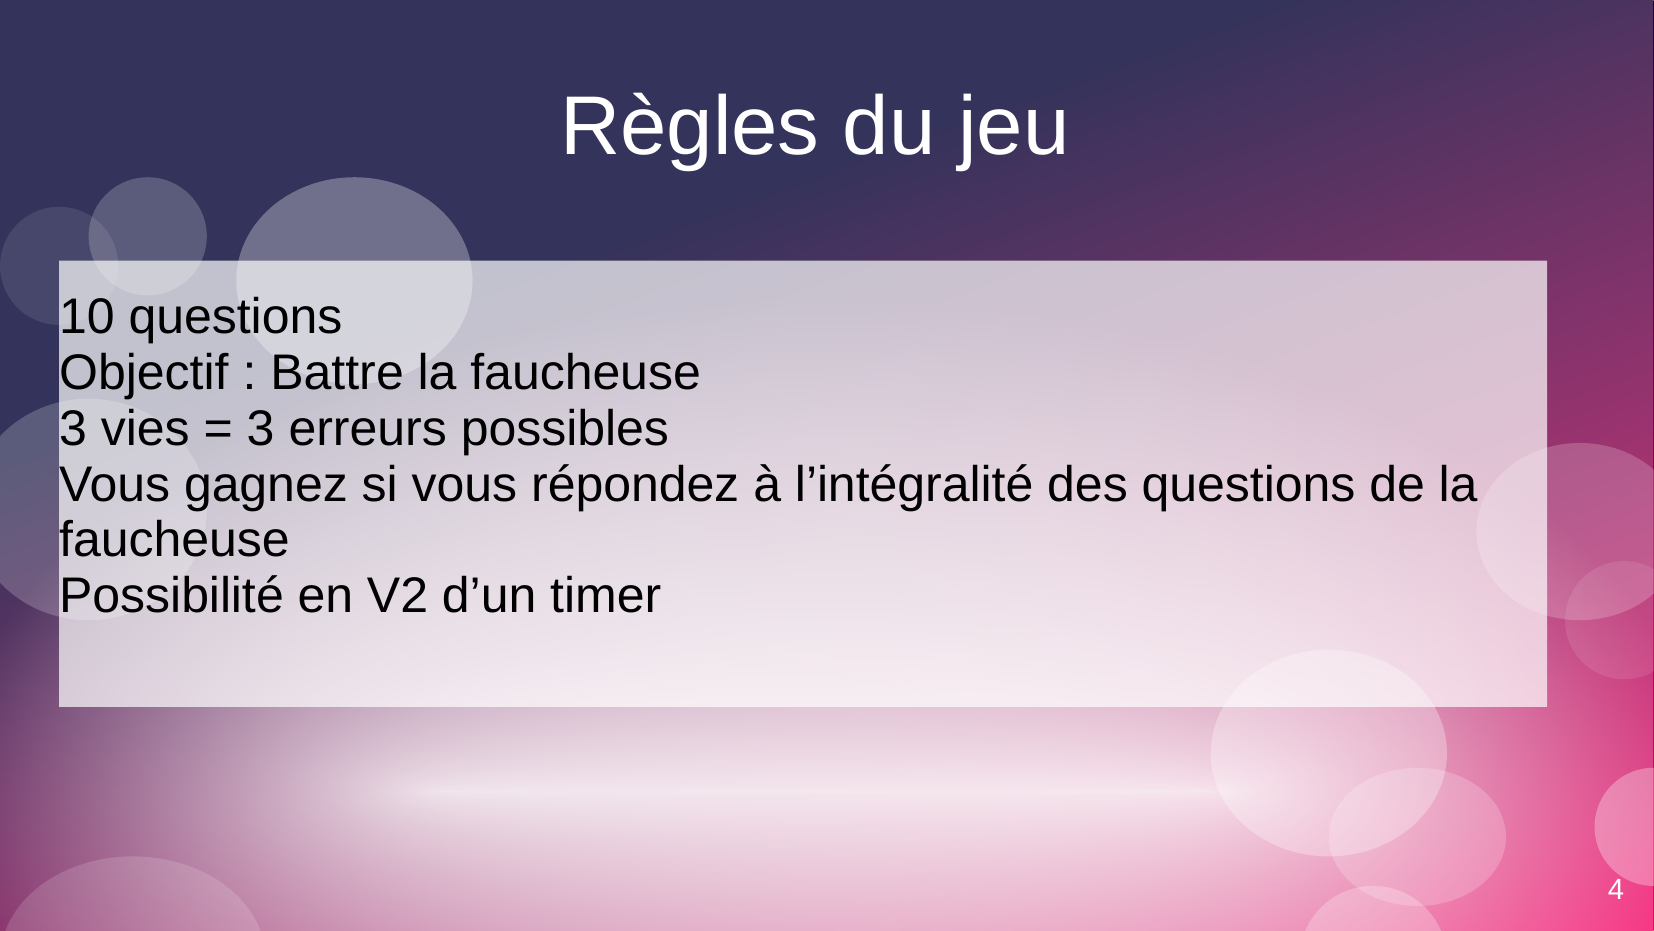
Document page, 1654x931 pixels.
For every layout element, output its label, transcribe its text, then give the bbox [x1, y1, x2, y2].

text_box 10 questions Objectif : Battre la faucheuse 3 vies = 3 erreurs possibles Vous gagnez si vous répondez à l’intégralité des questions de la faucheuse Possibilité en V2 d’un timer [59, 260, 1548, 707]
title Règles du jeu [88, 44, 1565, 207]
